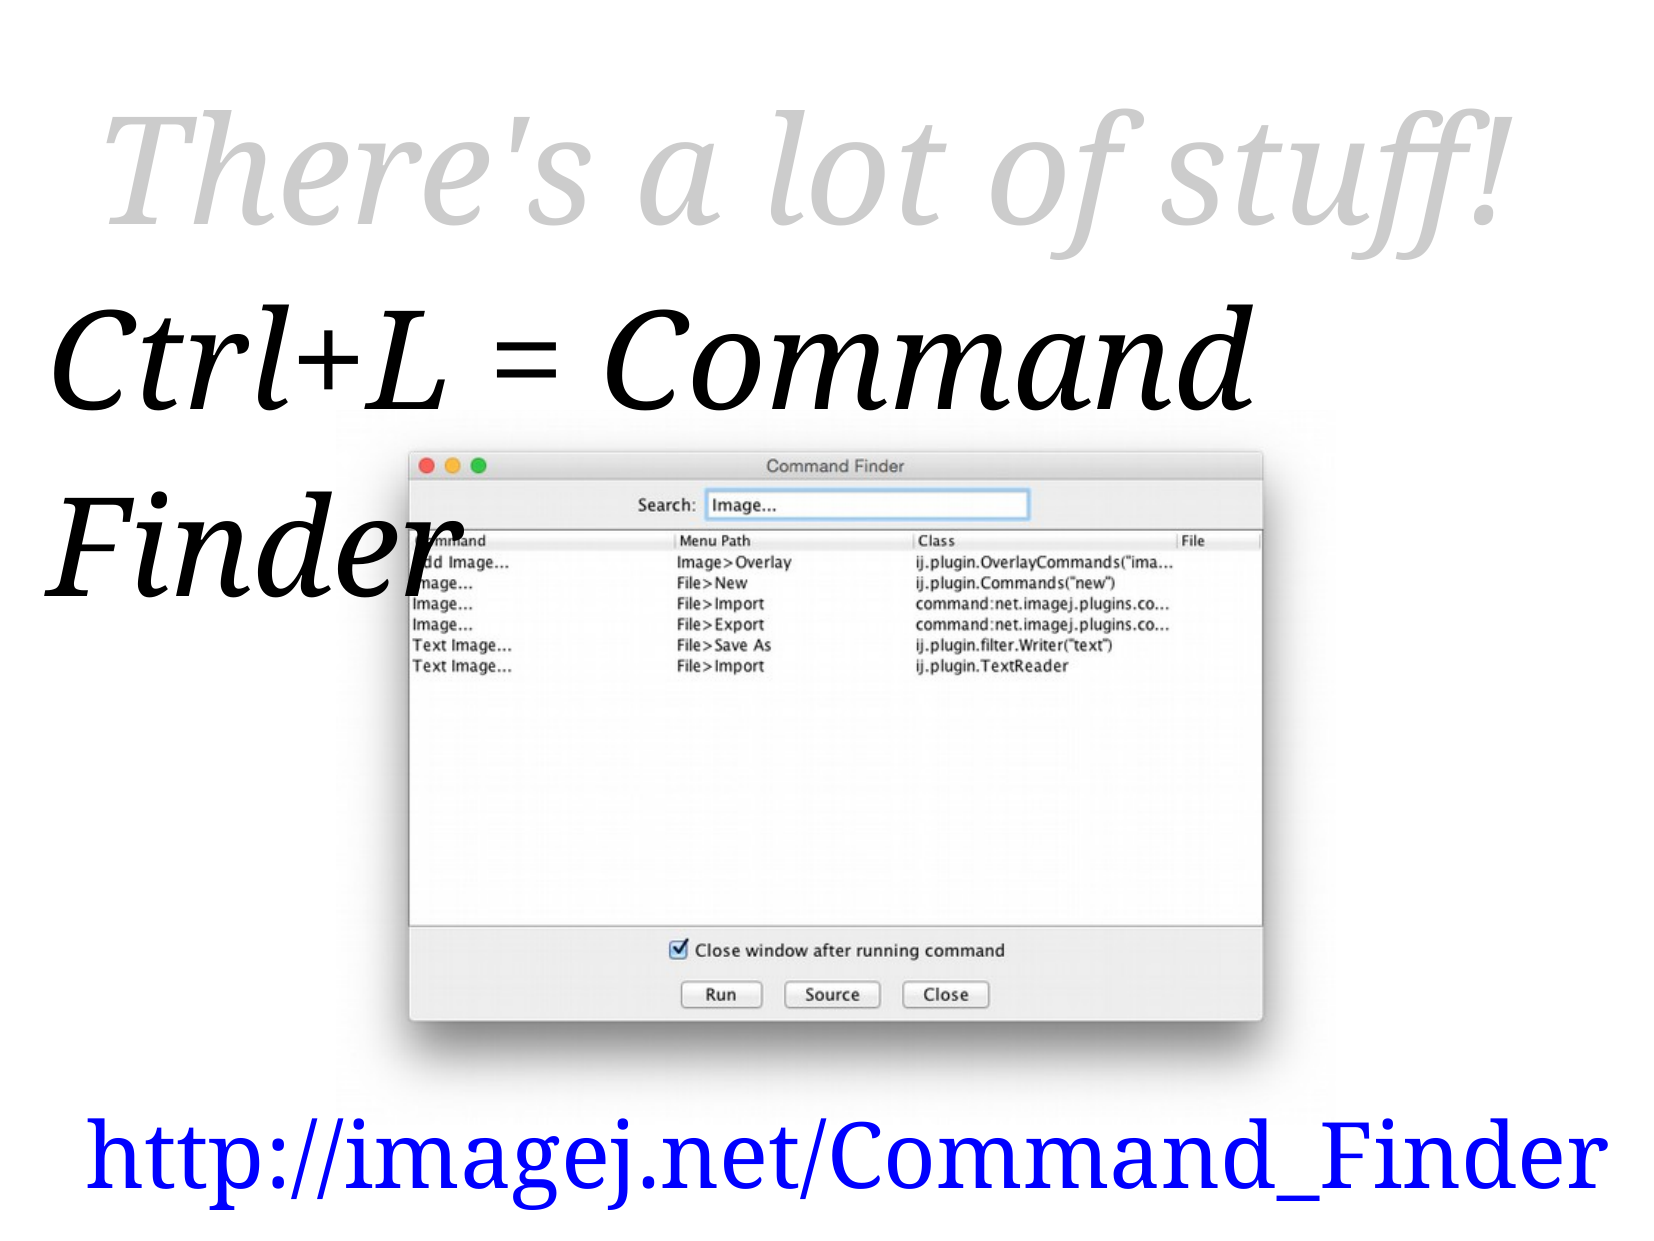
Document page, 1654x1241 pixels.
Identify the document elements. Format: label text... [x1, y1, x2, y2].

text_box Ctrl+L = Command Finder [32, 255, 1606, 422]
picture [336, 422, 1336, 1083]
text_box http://imagej.net/Command_Finder [51, 1083, 1627, 1200]
text_box There's a lot of stuff! [81, 56, 1654, 256]
